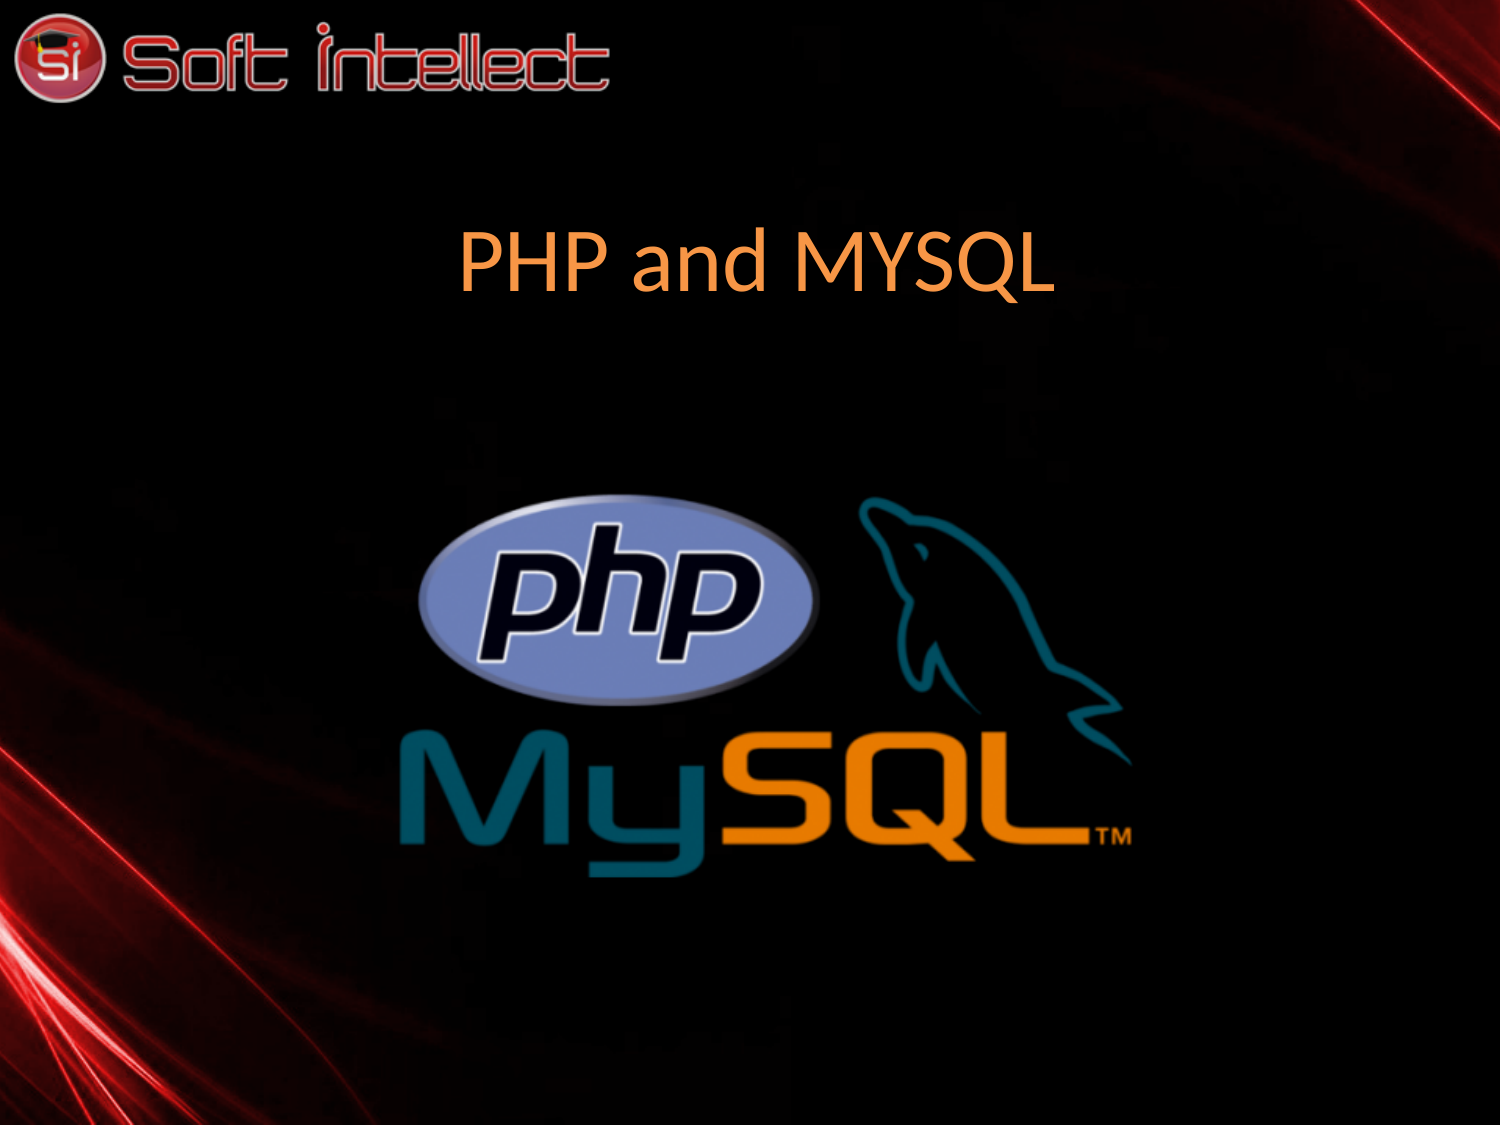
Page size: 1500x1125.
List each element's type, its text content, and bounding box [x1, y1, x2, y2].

text_box PHP and MYSQL [120, 134, 1395, 375]
picture [0, 0, 1500, 1125]
